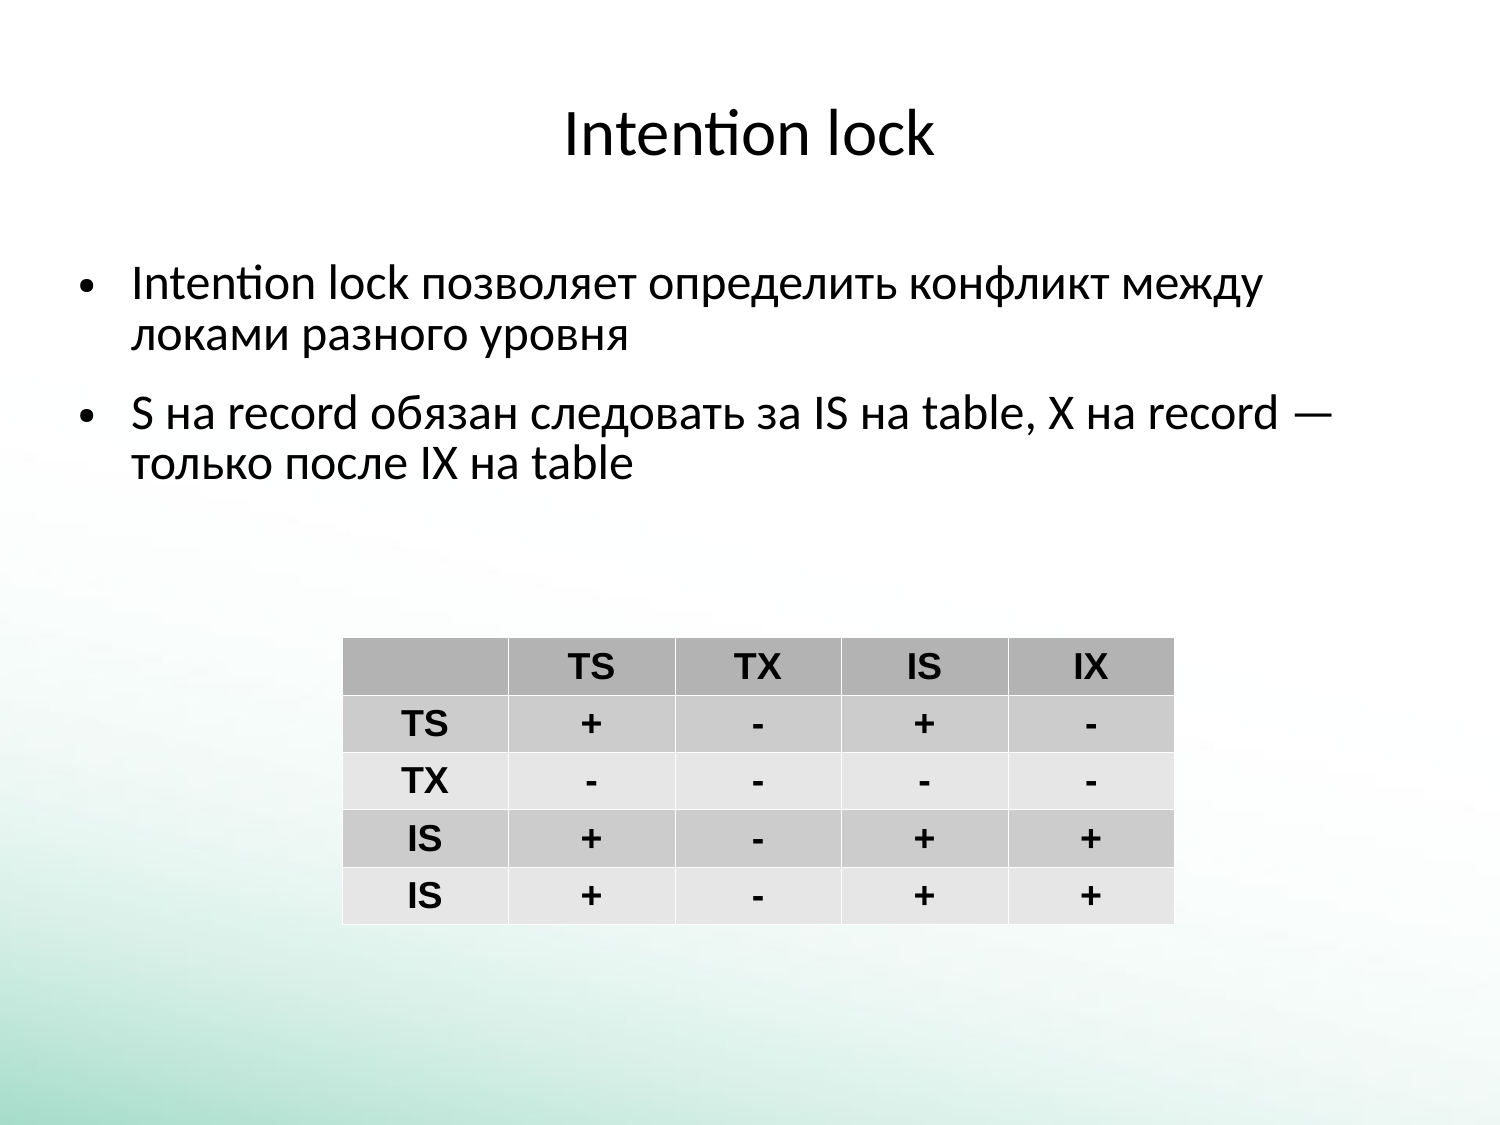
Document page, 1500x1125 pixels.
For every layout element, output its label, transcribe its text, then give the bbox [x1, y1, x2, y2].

title Intention lock [75, 45, 1425, 233]
list Intention lock позволяет определить конфликт между локами разного уровня S на record обязан следовать за IS на table, X на record — только после IX на table [60, 262, 1411, 1005]
picture [0, 0, 1500, 1125]
